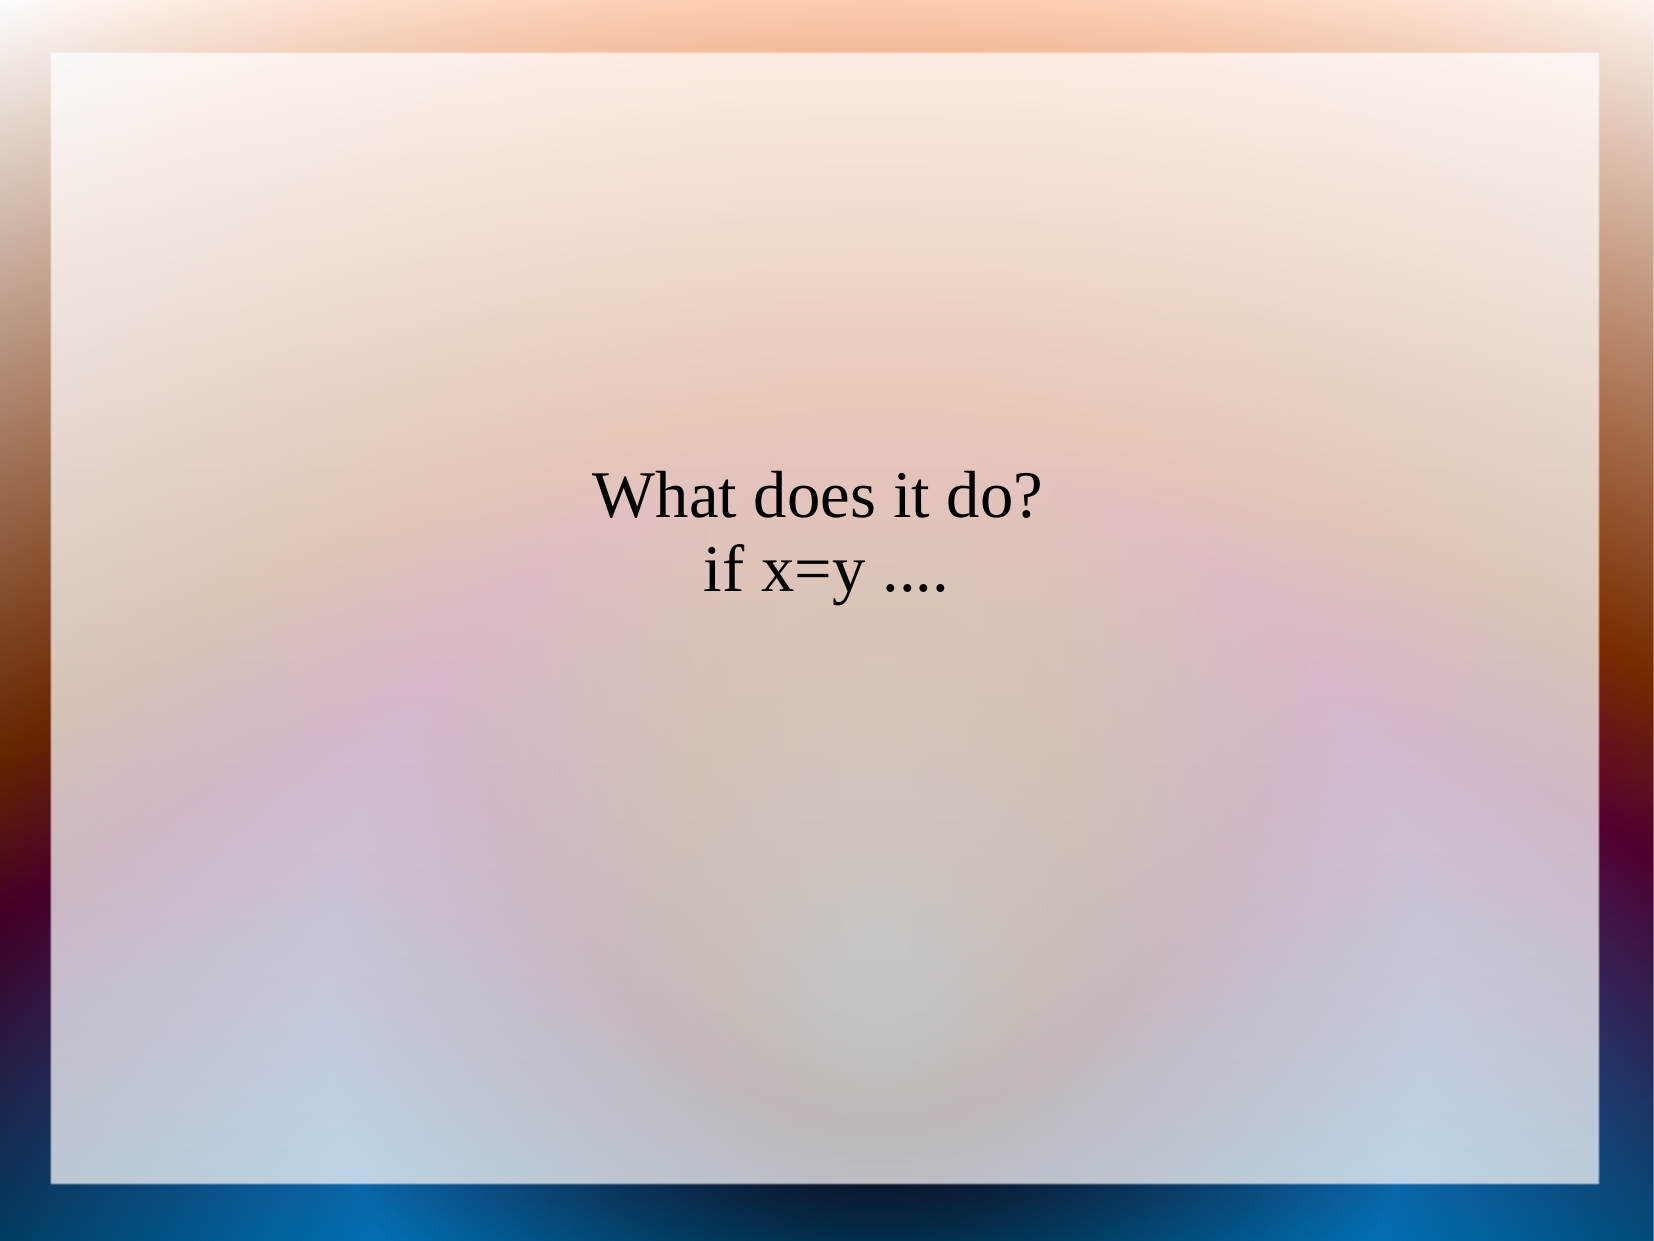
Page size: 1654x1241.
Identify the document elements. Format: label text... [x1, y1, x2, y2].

subtitle What does it do? if x=y .... [82, 55, 1571, 1010]
picture [0, 0, 1654, 1241]
